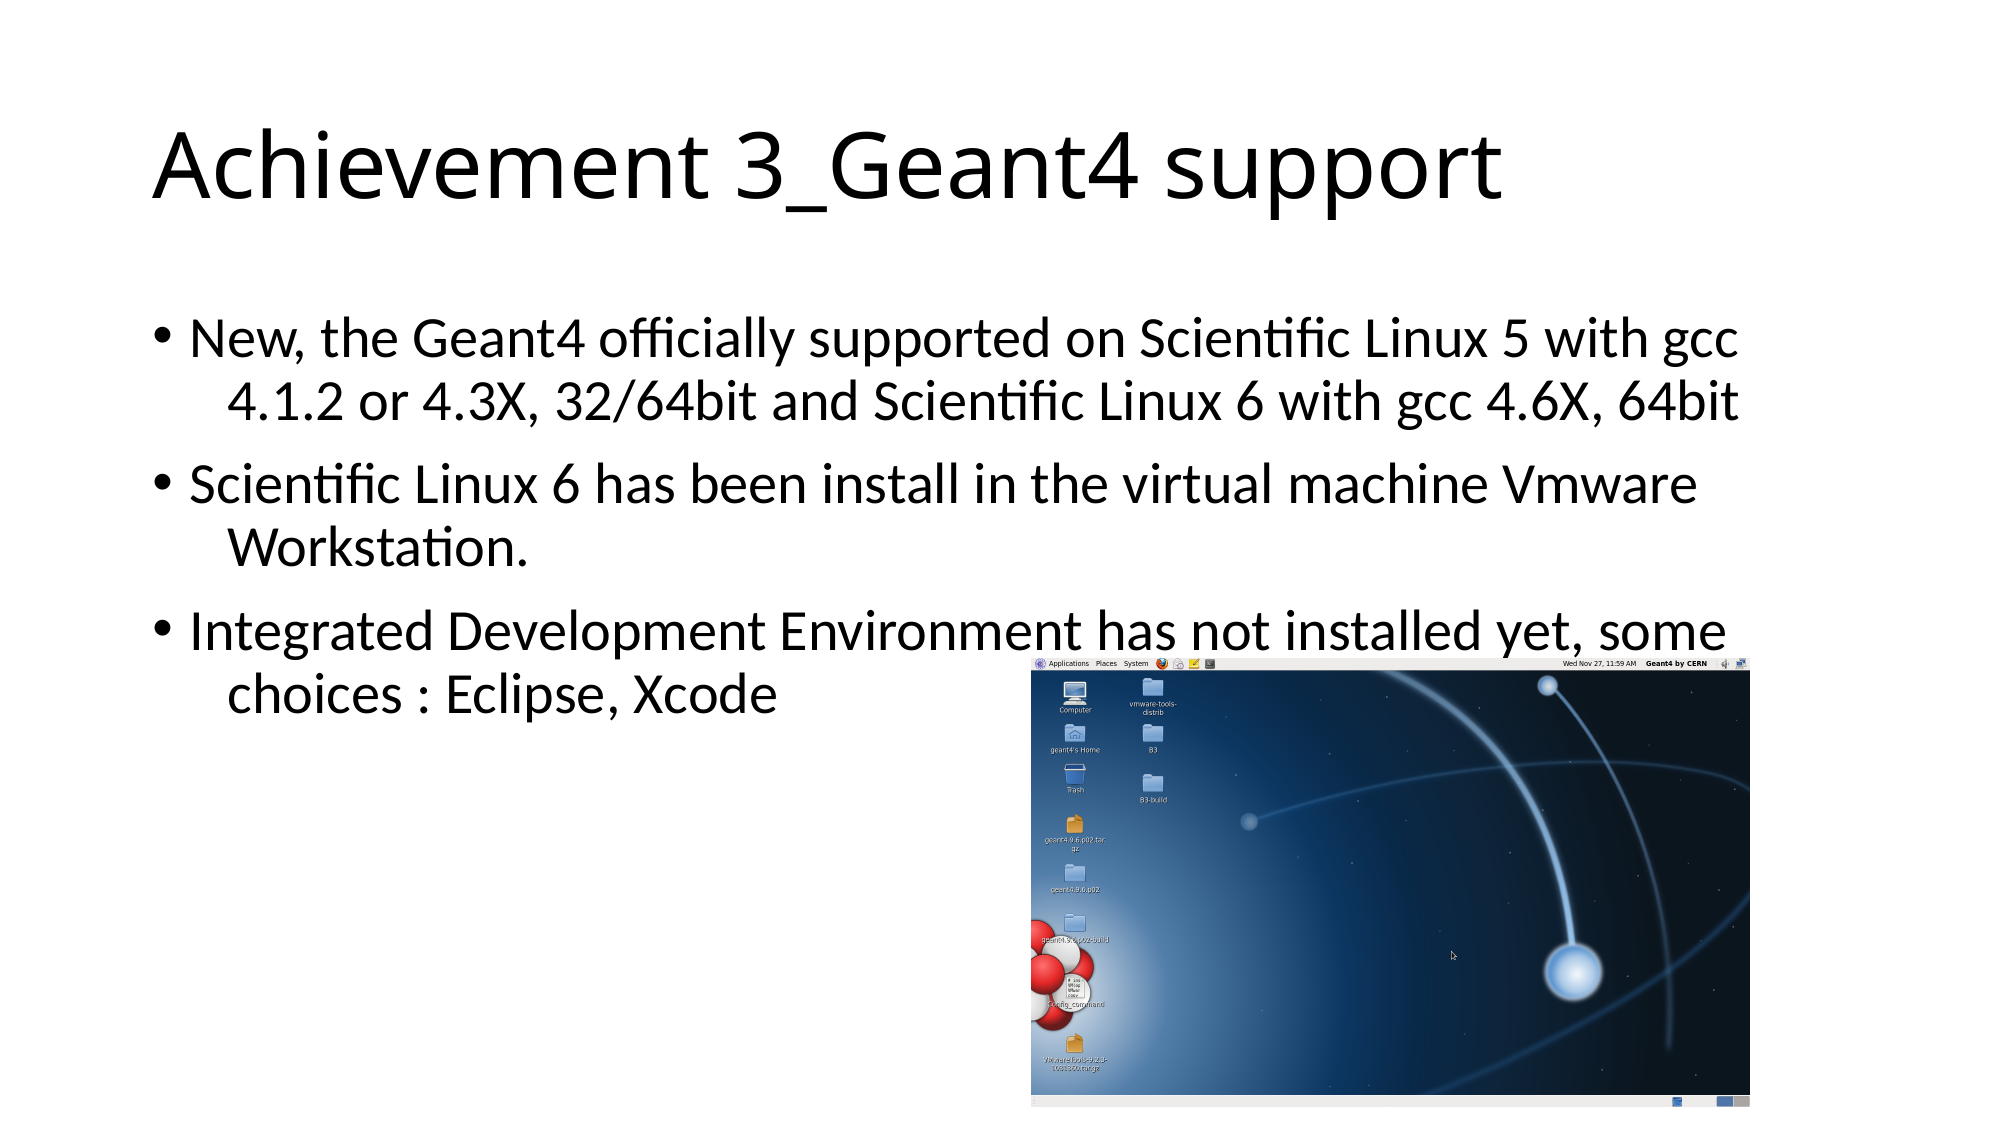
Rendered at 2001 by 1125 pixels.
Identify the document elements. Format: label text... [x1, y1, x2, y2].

title Achievement 3_Geant4 support [137, 59, 1863, 278]
picture [1031, 658, 1750, 1107]
list New, the Geant4 officially supported on Scientific Linux 5 with gcc 4.1.2 or 4.3X, 32/64bit and Scientific Linux 6 with gcc 4.6X, 64bit Scientific Linux 6 has been install in the virtual machine Vmware Workstation. Integrated Development Environment has not installed yet, some choices : Eclipse, Xcode [137, 299, 1863, 1014]
